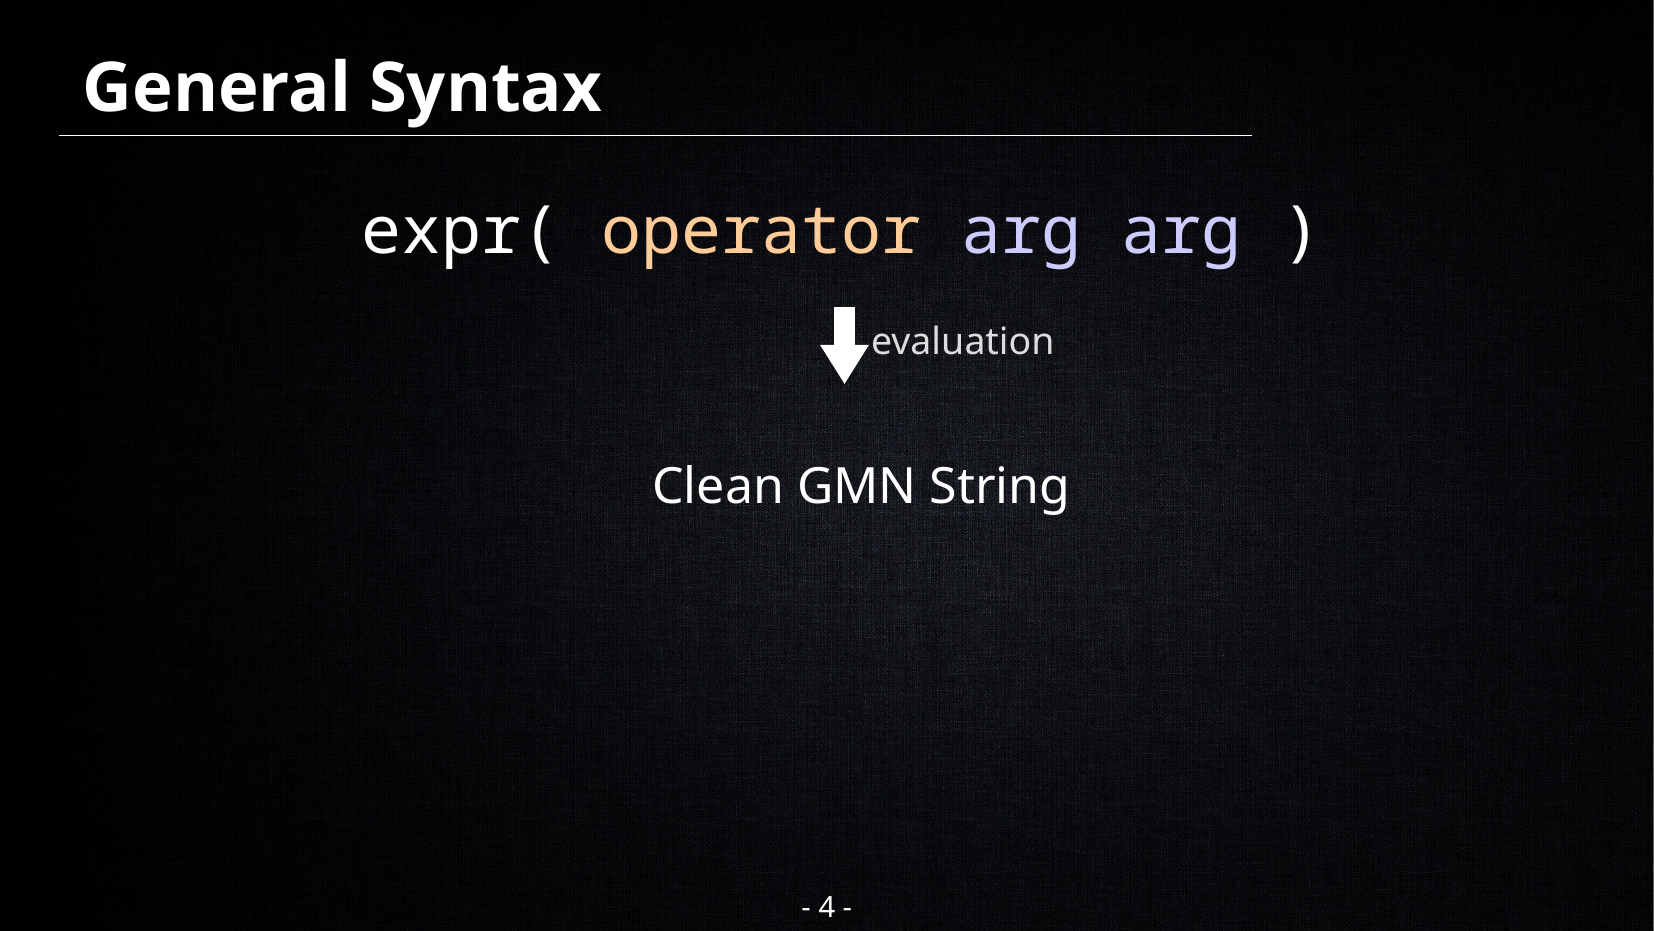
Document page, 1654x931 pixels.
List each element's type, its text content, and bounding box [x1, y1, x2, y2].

text_box Clean GMN String [637, 442, 1066, 516]
title General Syntax [82, 7, 1571, 163]
picture [0, 0, 1654, 931]
text_box expr( operator arg arg ) [346, 174, 1337, 257]
text_box evaluation [856, 307, 1062, 366]
